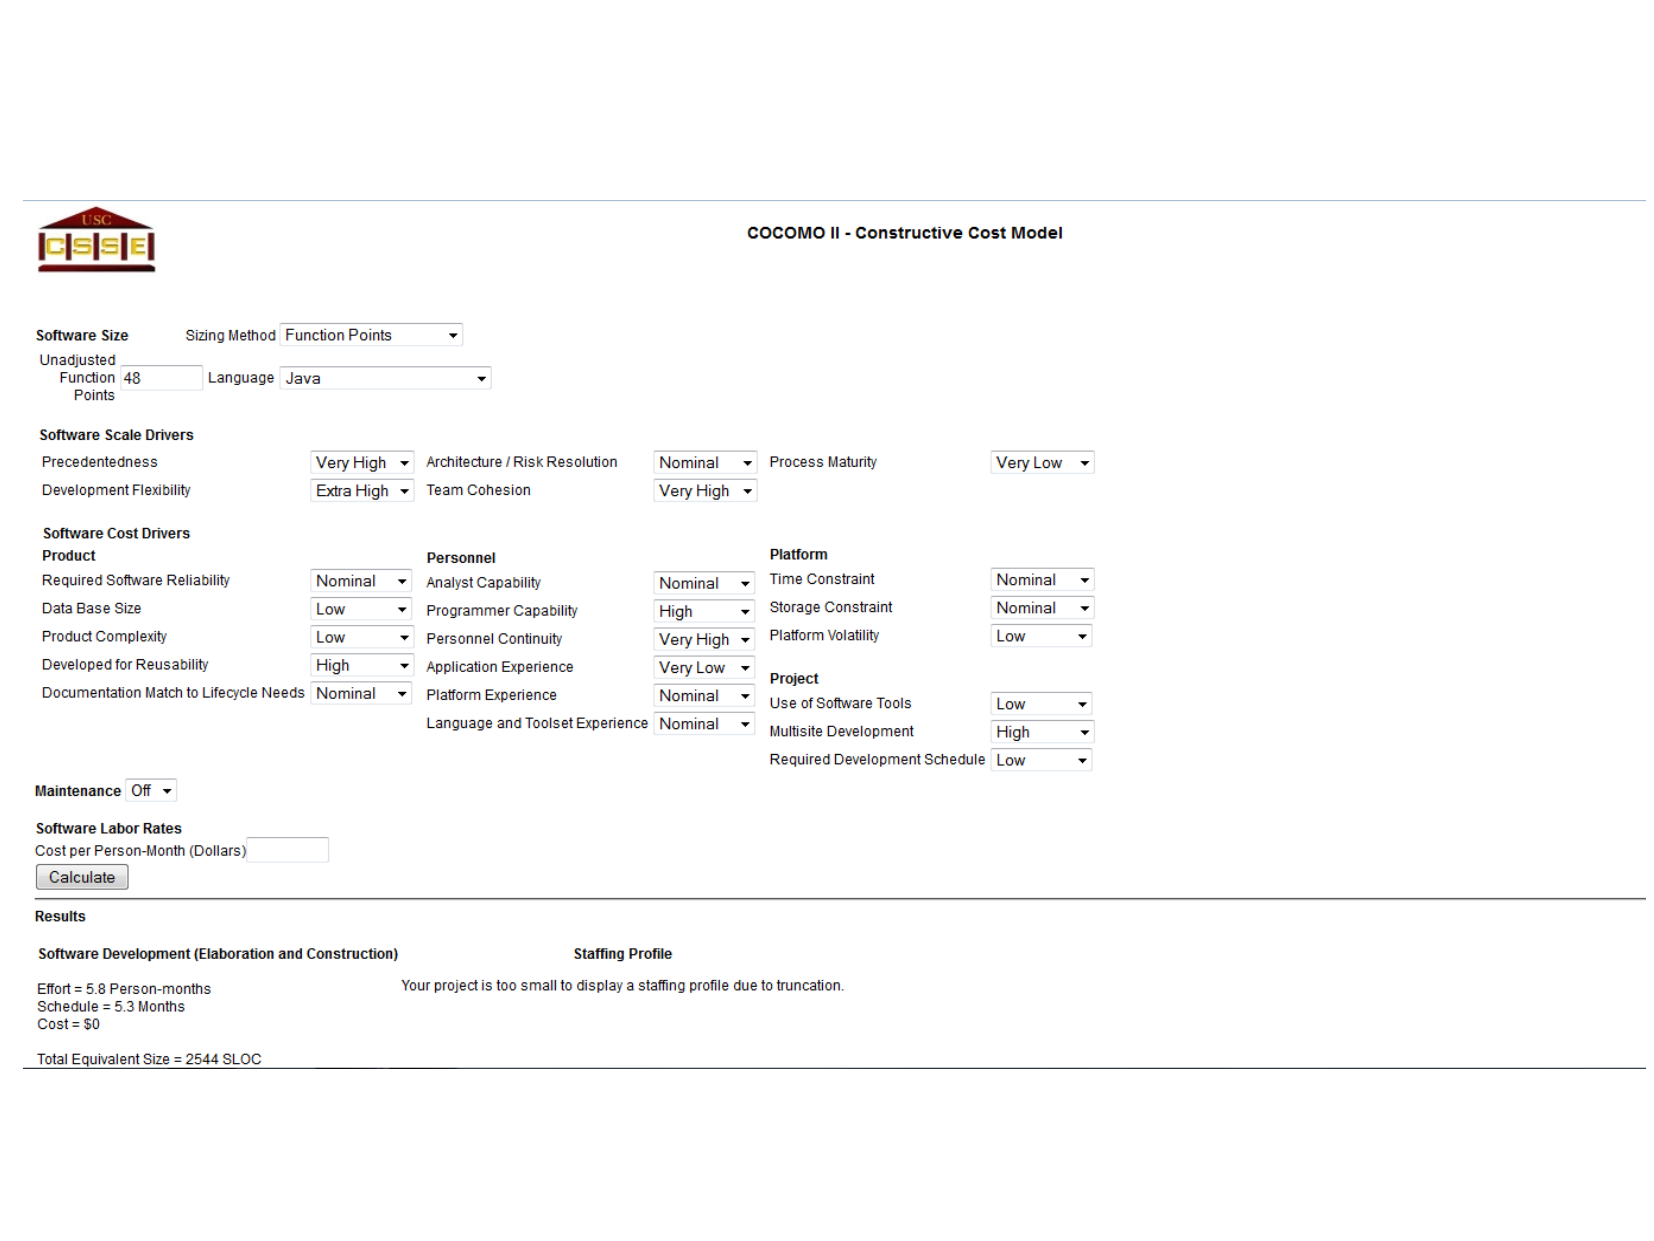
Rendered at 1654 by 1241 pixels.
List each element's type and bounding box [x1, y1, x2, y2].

picture [23, 200, 1646, 1069]
